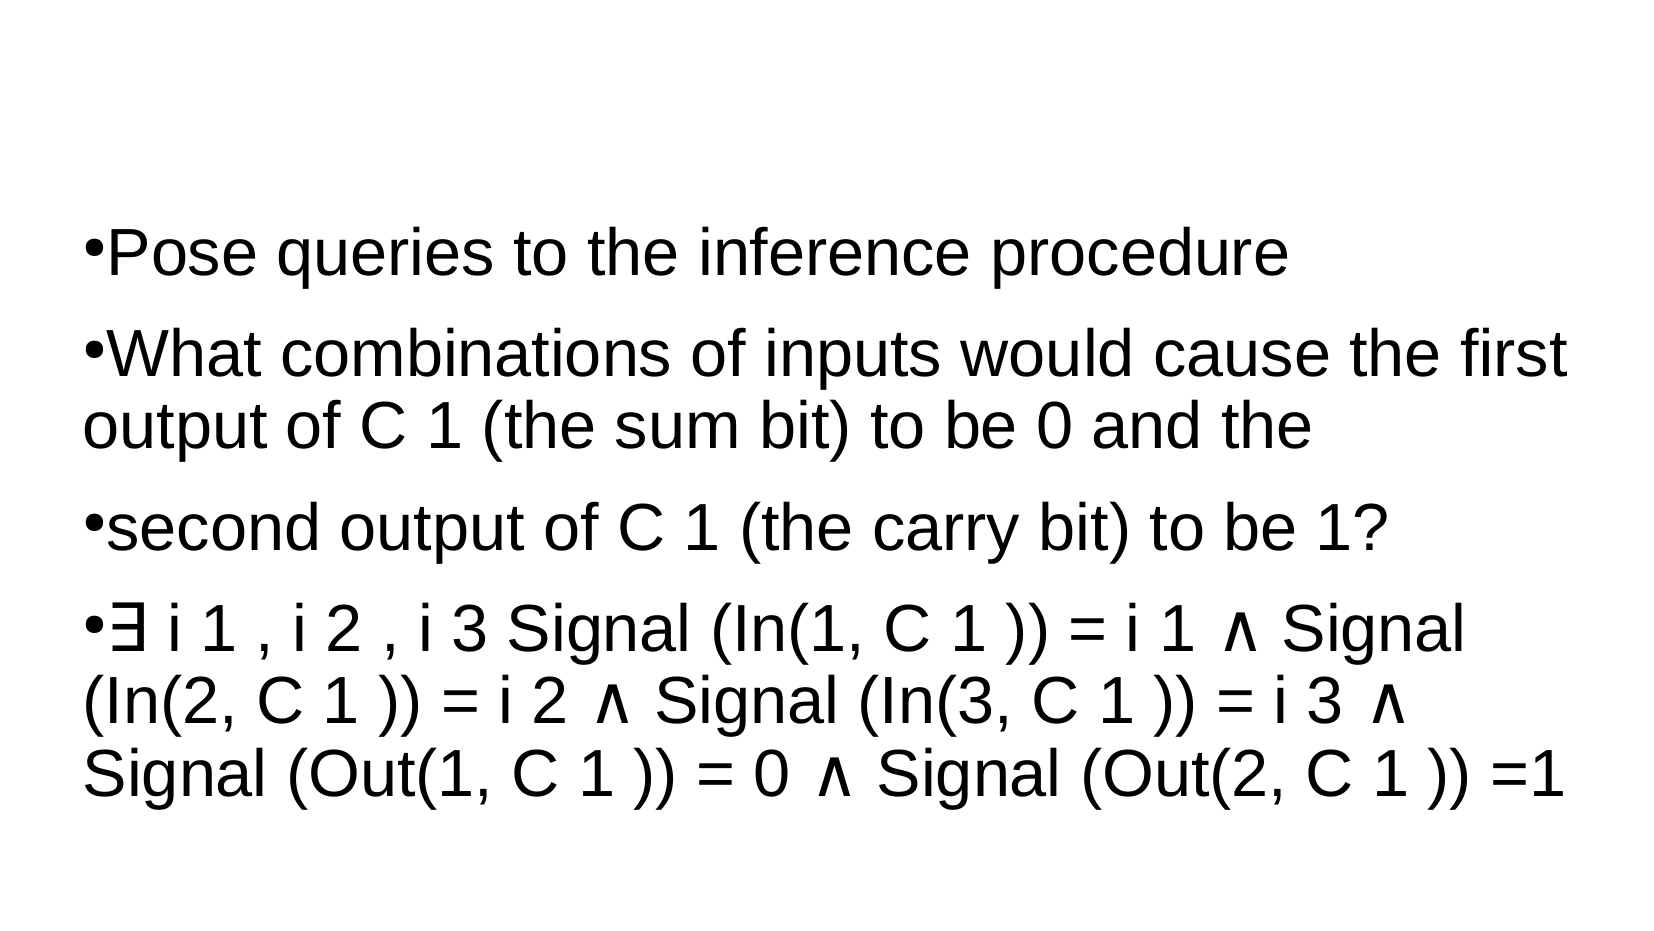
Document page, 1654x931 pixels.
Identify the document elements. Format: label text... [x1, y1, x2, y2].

list Pose queries to the inference procedure What combinations of inputs would cause the ﬁrst output of C 1 (the sum bit) to be 0 and the second output of C 1 (the carry bit) to be 1? ∃ i 1 , i 2 , i 3 Signal (In(1, C 1 )) = i 1 ∧ Signal (In(2, C 1 )) = i 2 ∧ Signal (In(3, C 1 )) = i 3 ∧ Signal (Out(1, C 1 )) = 0 ∧ Signal (Out(2, C 1 )) =1 [82, 217, 1571, 863]
